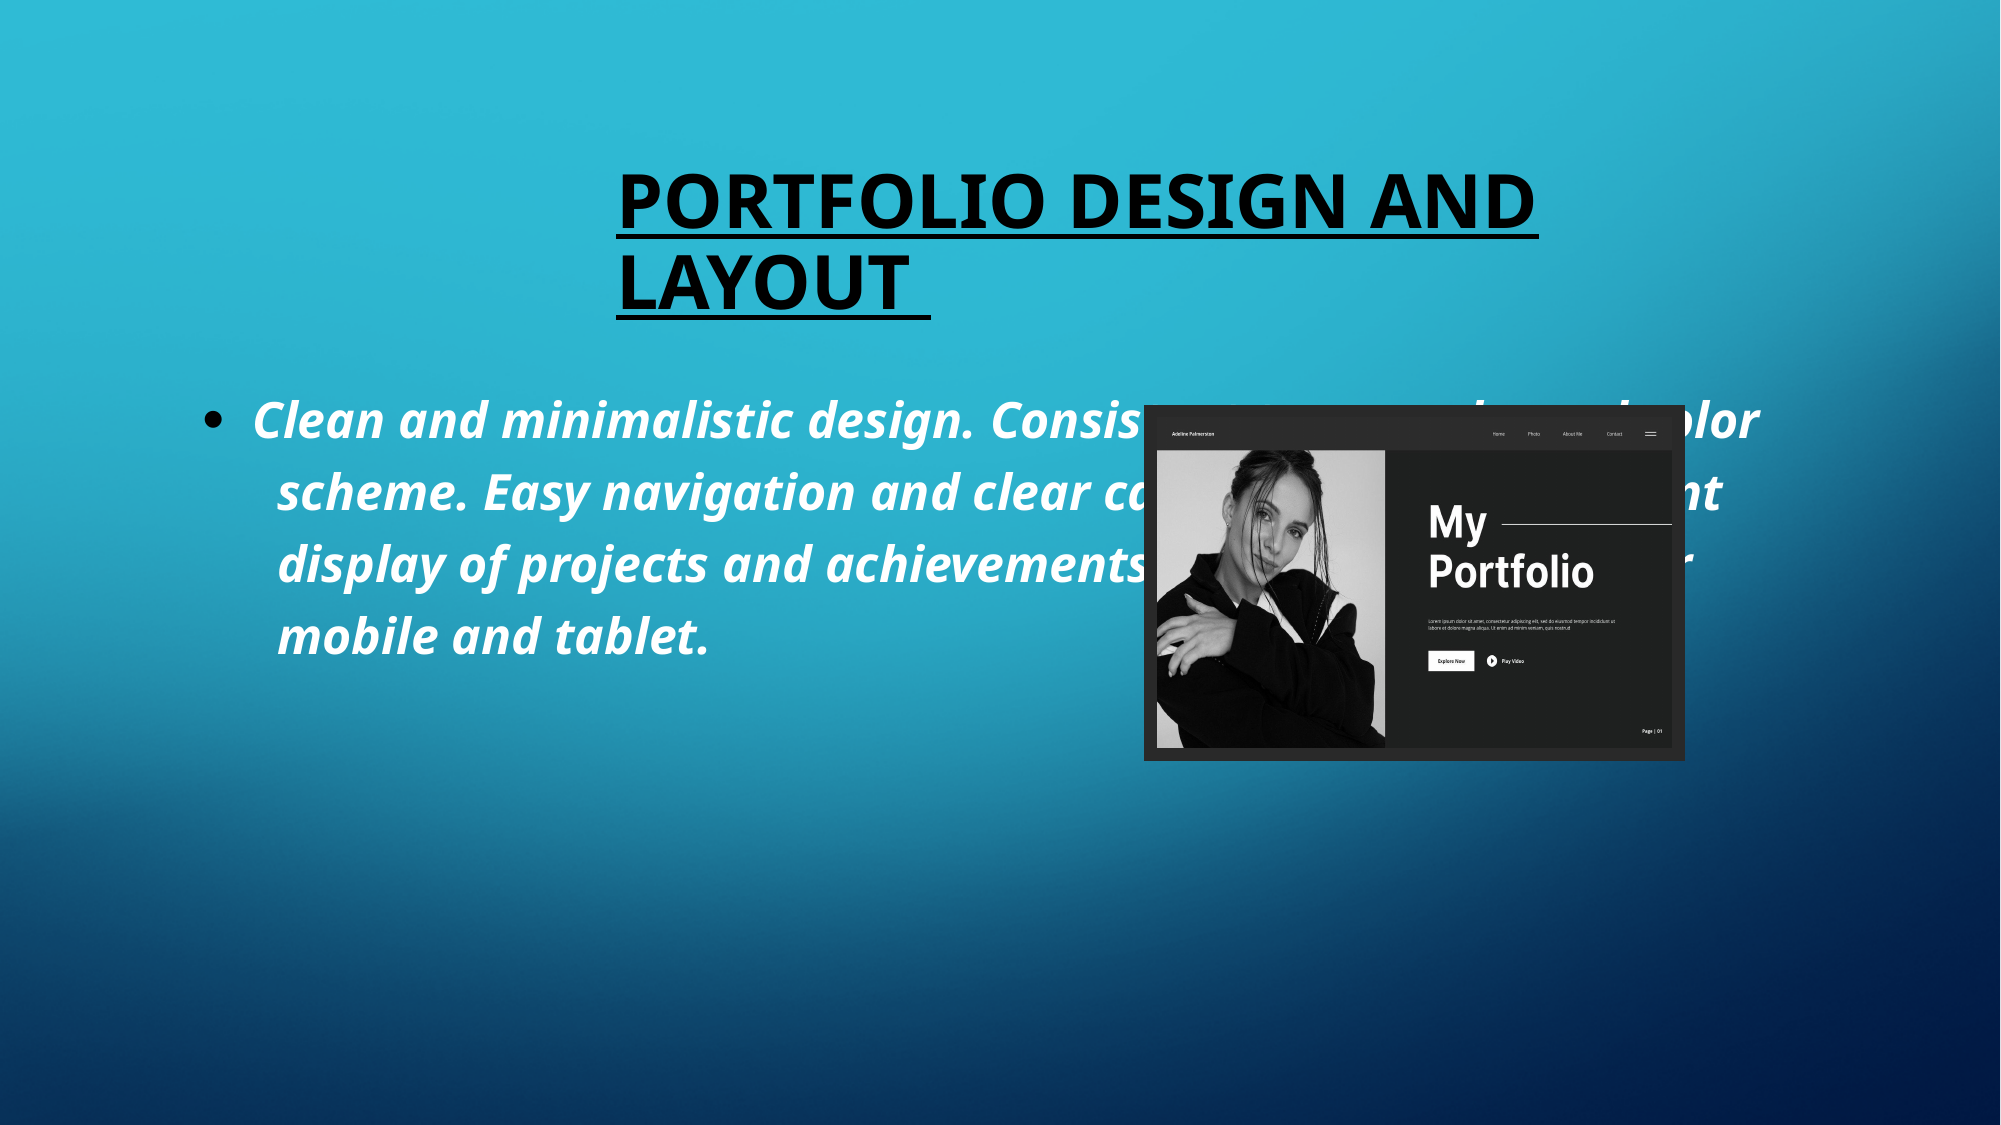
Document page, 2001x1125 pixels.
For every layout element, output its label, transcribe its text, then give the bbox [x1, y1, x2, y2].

title Portfolio design and layout [601, 153, 1821, 336]
list Clean and minimalistic design. Consistent typography and color scheme. Easy navigation and clear categorization. Prominent display of projects and achievements. Responsive design for mobile and tablet. [187, 369, 1813, 951]
picture [1156, 417, 1673, 749]
